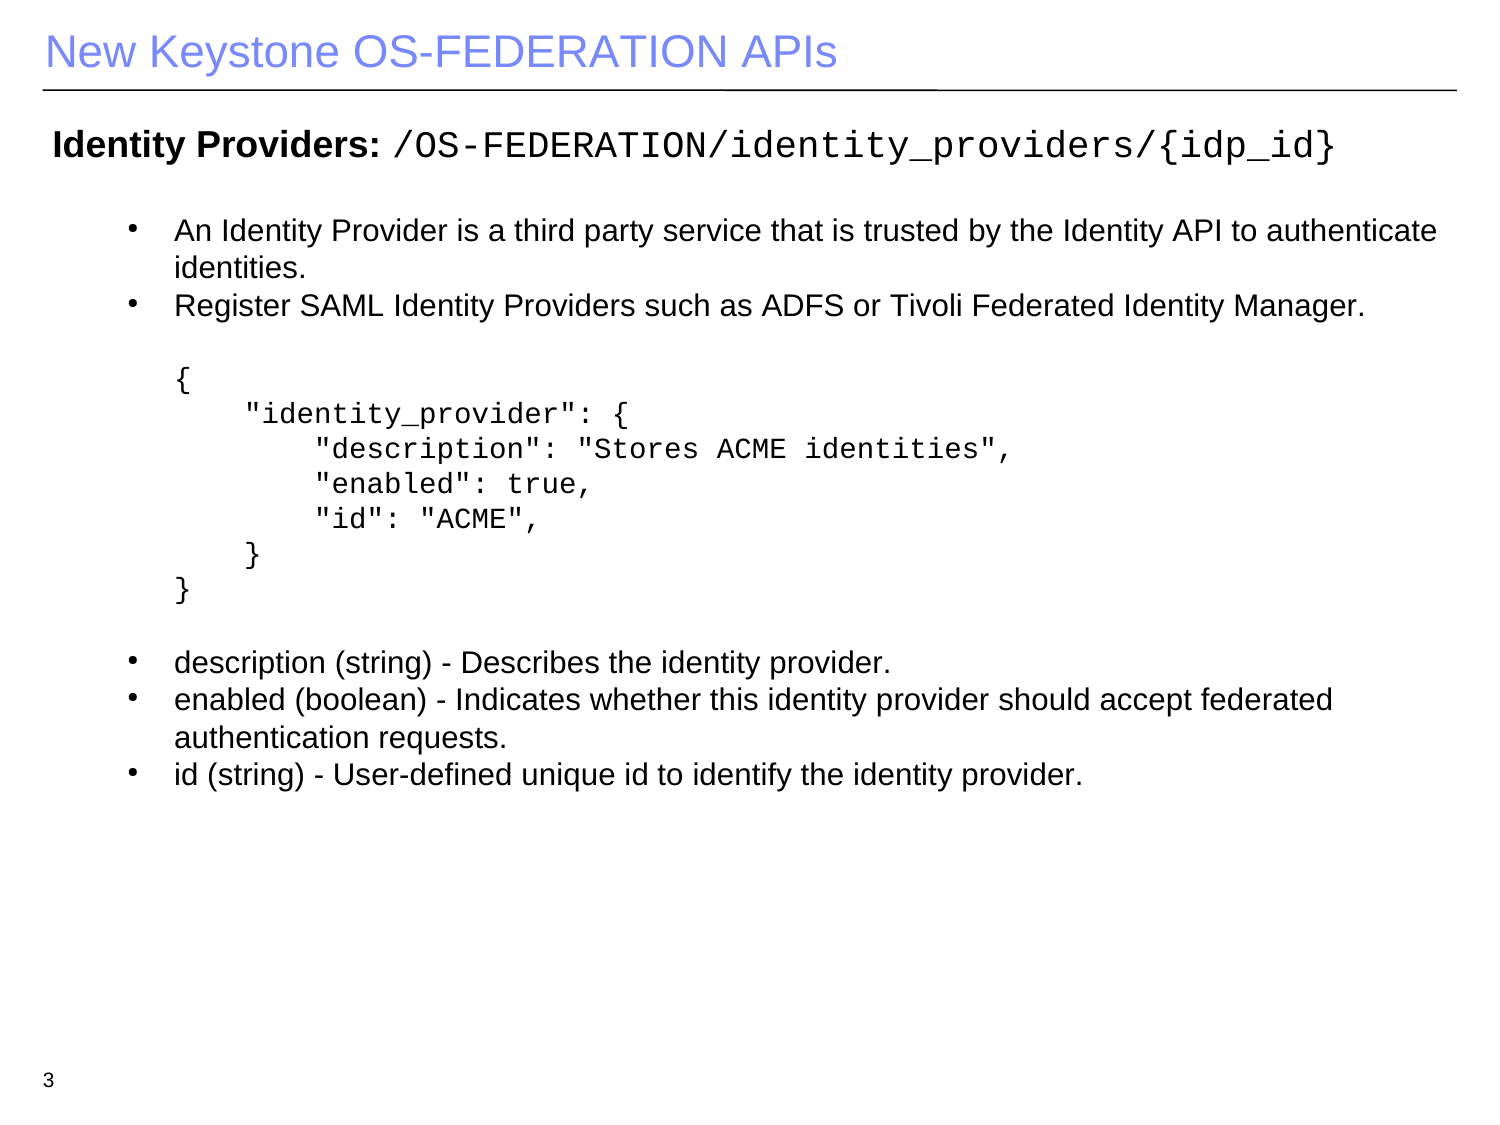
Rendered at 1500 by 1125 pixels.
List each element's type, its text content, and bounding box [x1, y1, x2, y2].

text_box New Keystone OS-FEDERATION APIs [29, 20, 1456, 86]
text_box Identity Providers: /OS-FEDERATION/identity_providers/{idp_id} An Identity Provider is a third party service that is trusted by the Identity API to authenticate identities. Register SAML Identity Providers such as ADFS or Tivoli Federated Identity Manager. { "identity_provider": { "description": "Stores ACME identities", "enabled": true, "id": "ACME", } } description (string) - Describes the identity provider. enabled (boolean) - Indicates whether this identity provider should accept federated authentication requests. id (string) - User-defined unique id to identify the identity provider. [37, 112, 1463, 838]
